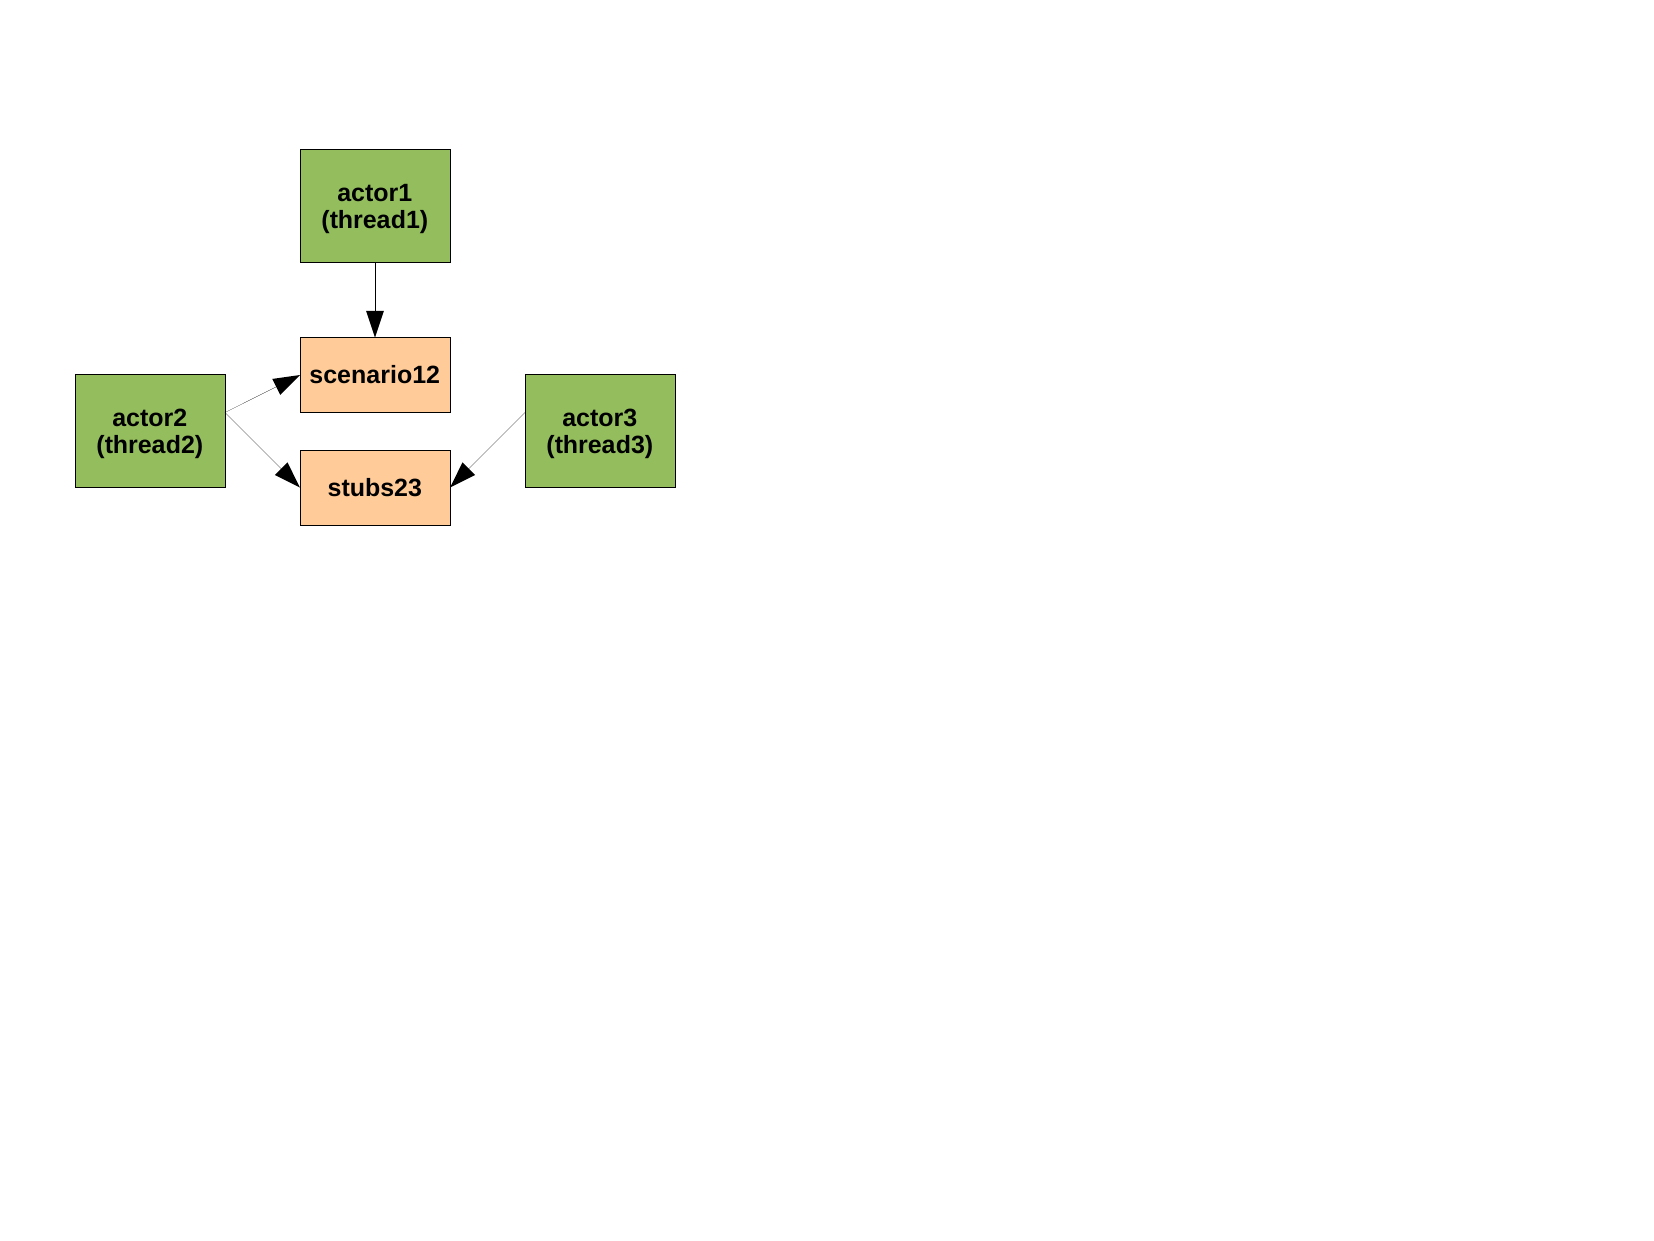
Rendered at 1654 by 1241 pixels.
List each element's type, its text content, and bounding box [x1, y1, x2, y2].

text_box stubs23 [300, 450, 451, 526]
text_box actor2 (thread2) [75, 374, 226, 488]
text_box actor3 (thread3) [525, 374, 676, 488]
text_box scenario12 [300, 337, 451, 413]
text_box actor1 (thread1) [300, 149, 451, 263]
